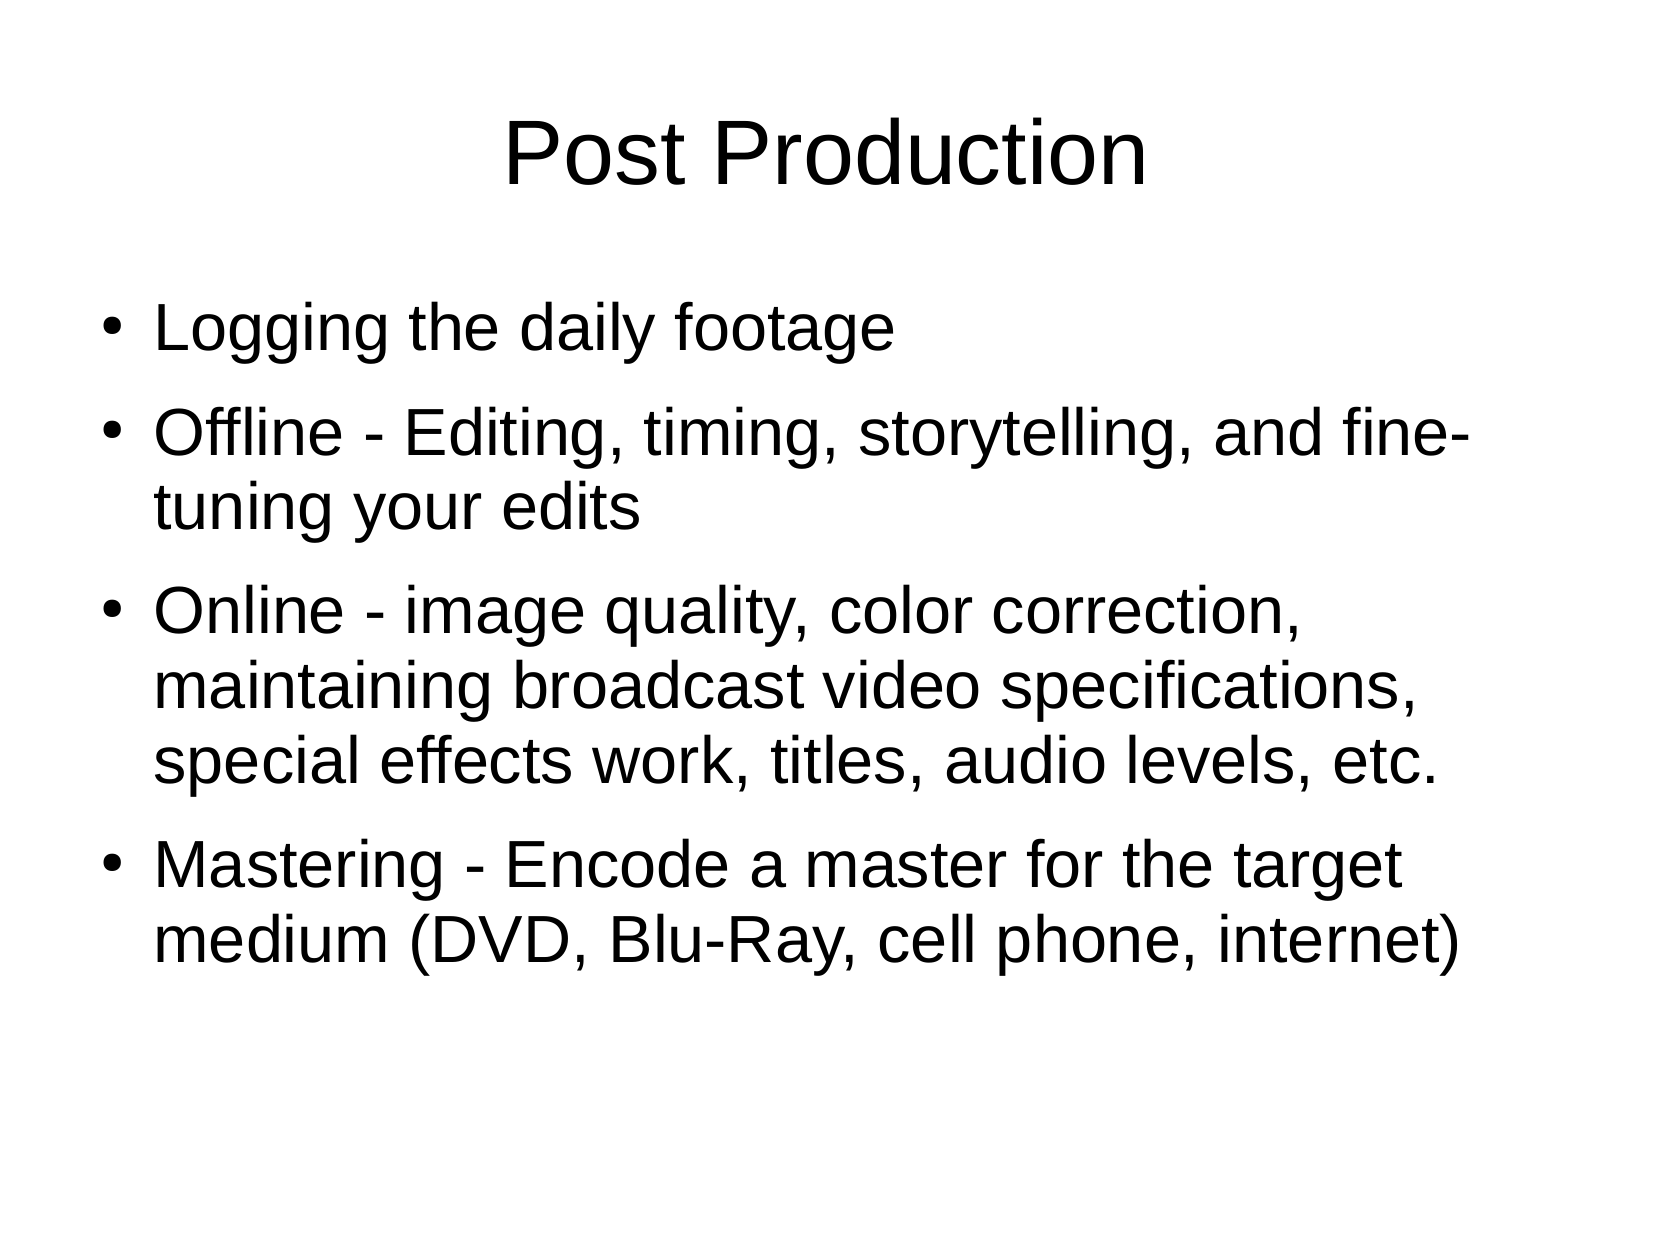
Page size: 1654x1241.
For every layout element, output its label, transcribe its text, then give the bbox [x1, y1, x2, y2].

title Post Production [82, 49, 1571, 257]
list Logging the daily footage Offline - Editing, timing, storytelling, and fine-tuning your edits Online - image quality, color correction, maintaining broadcast video specifications, special effects work, titles, audio levels, etc. Mastering - Encode a master for the target medium (DVD, Blu-Ray, cell phone, internet) [82, 290, 1571, 1109]
